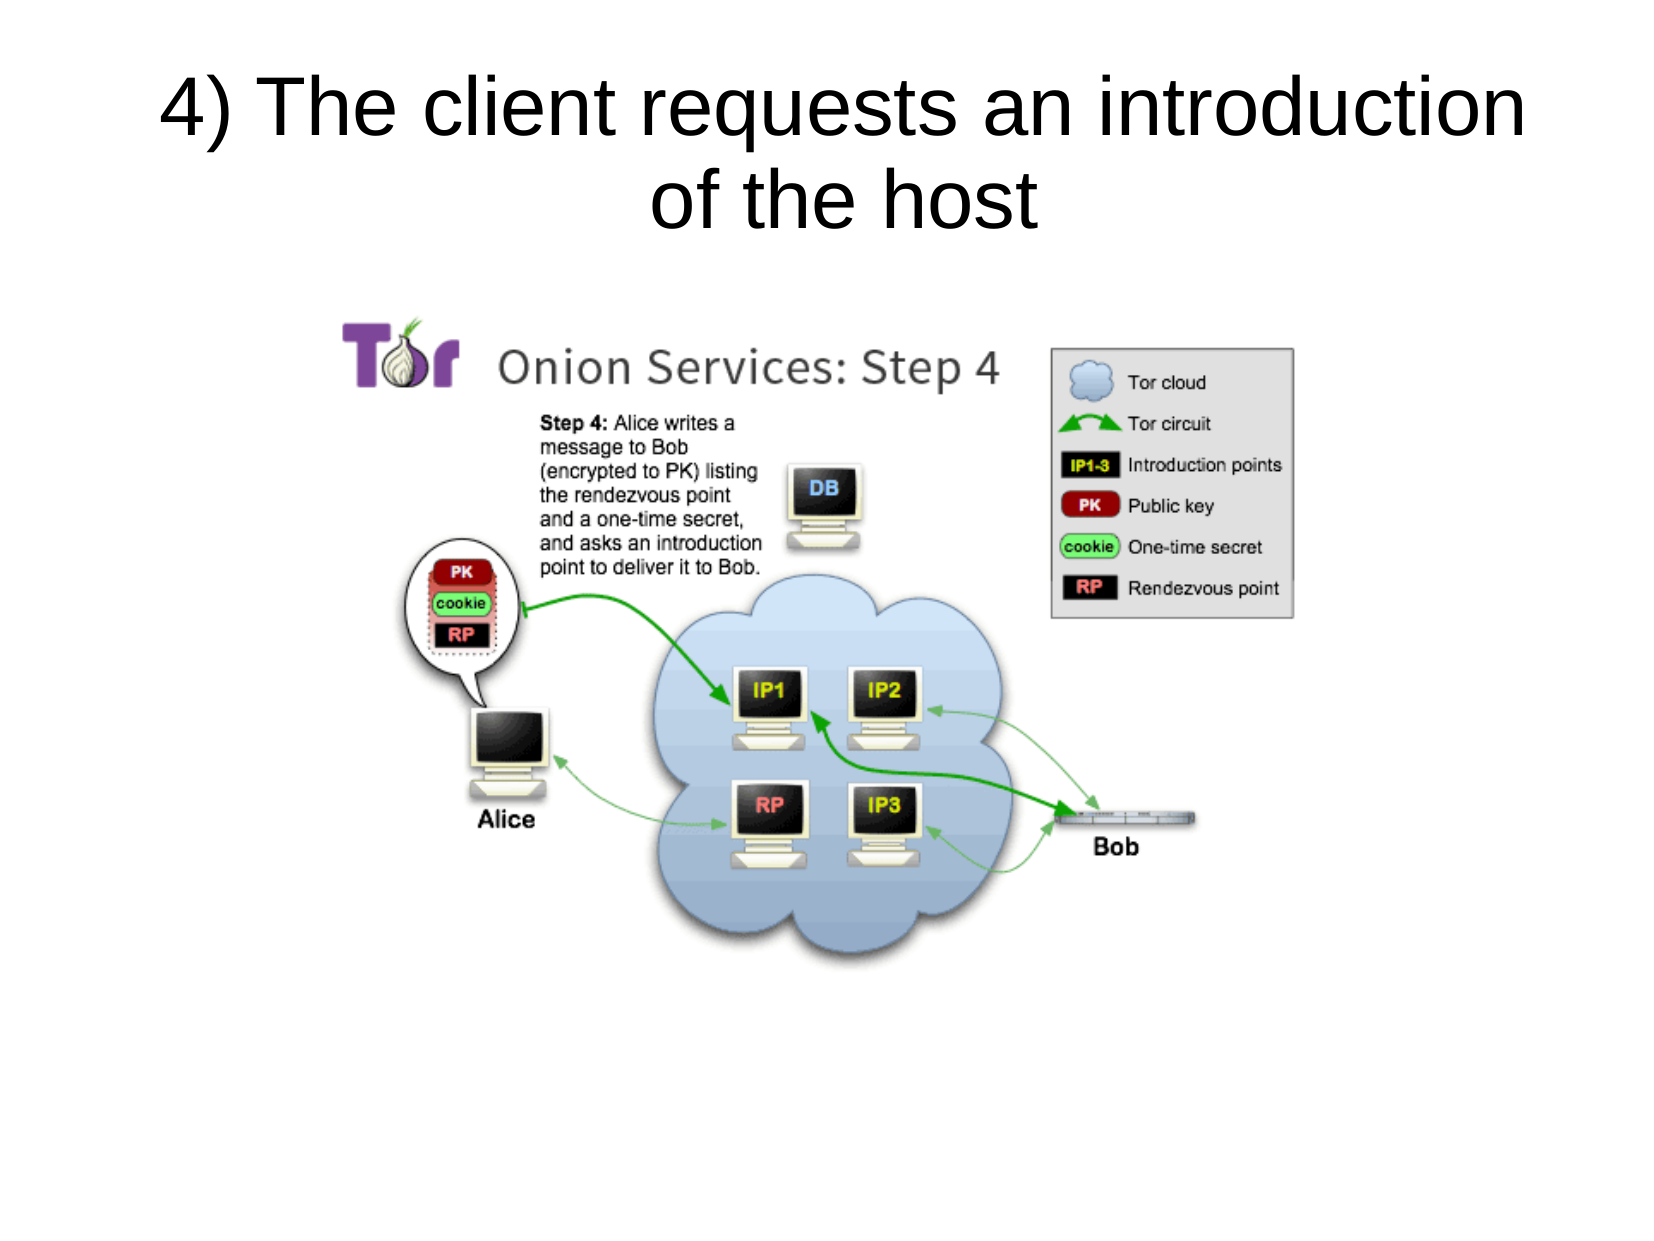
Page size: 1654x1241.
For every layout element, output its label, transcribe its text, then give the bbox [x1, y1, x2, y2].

title 4) The client requests an introduction of the host [82, 49, 1571, 257]
picture [312, 290, 1341, 1010]
